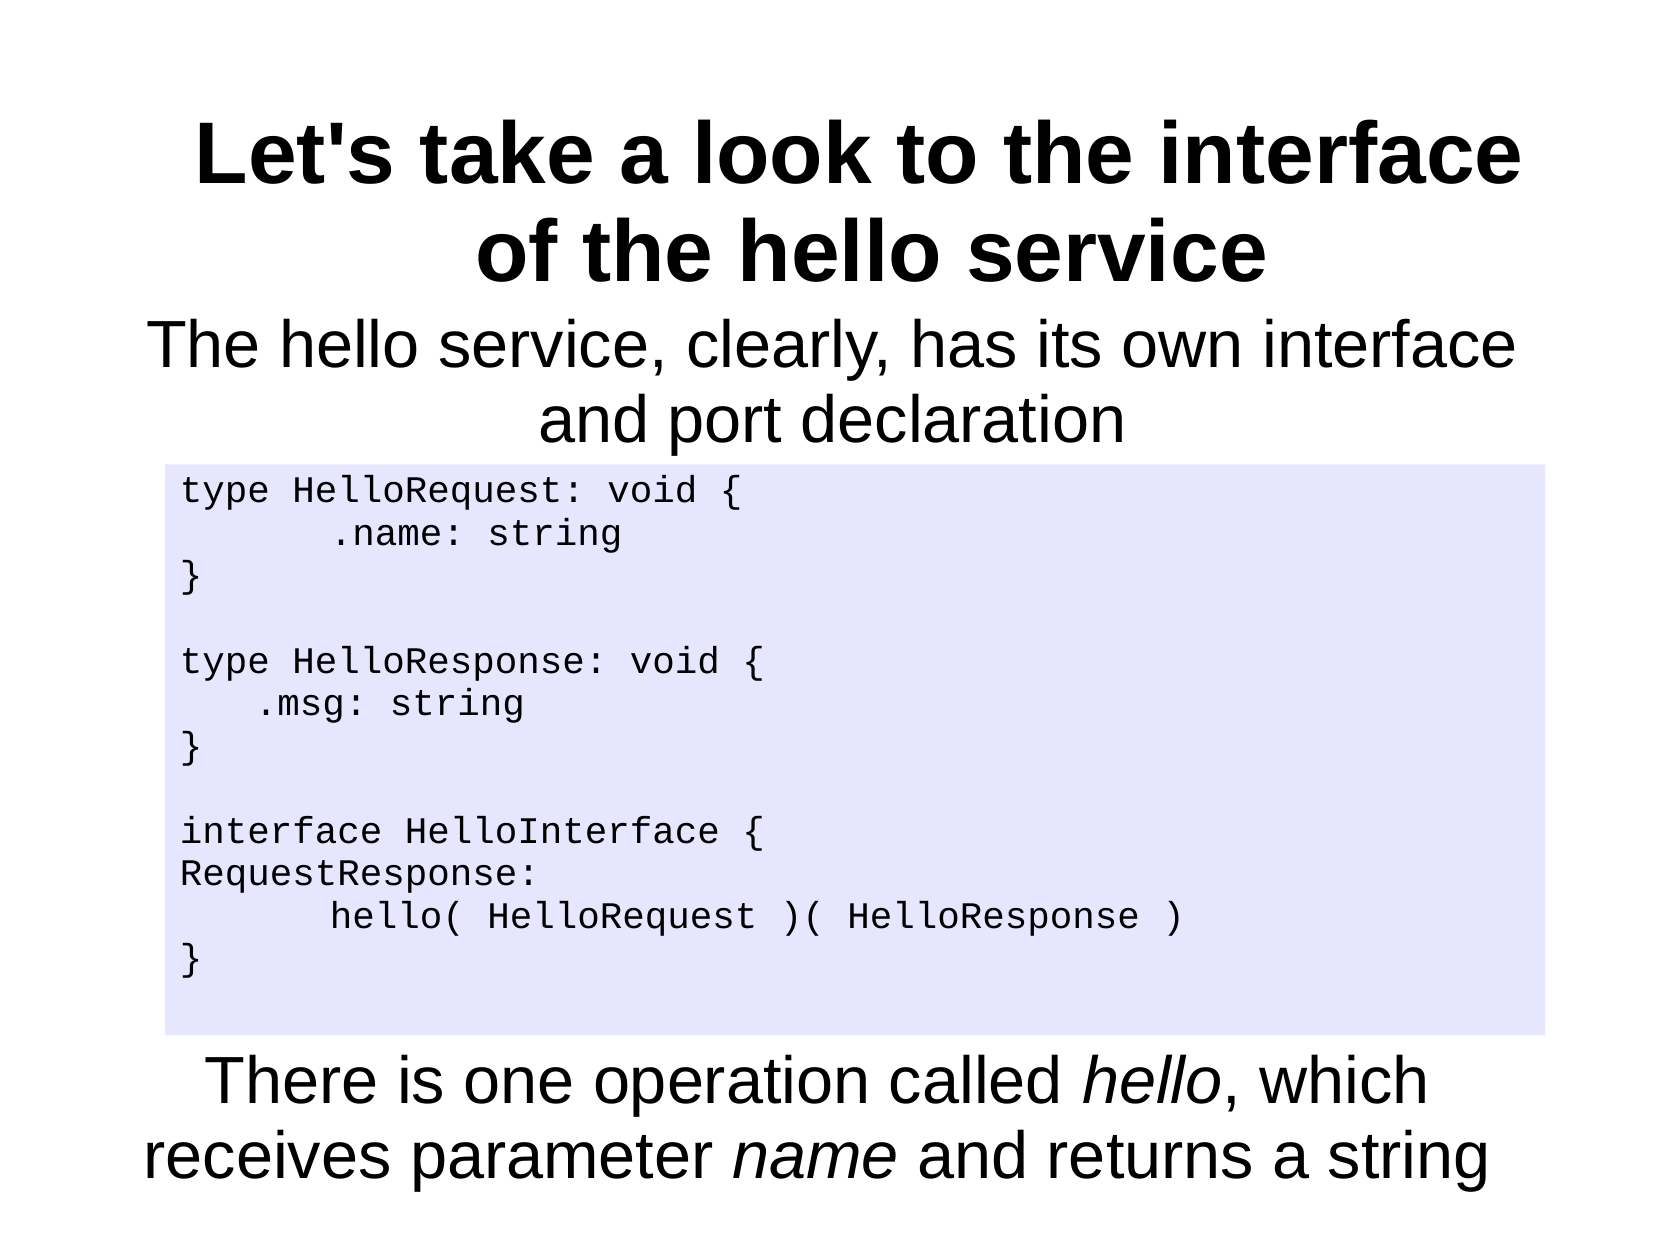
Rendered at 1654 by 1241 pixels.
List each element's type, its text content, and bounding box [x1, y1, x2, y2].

text_box Let's take a look to the interface of the hello service [180, 97, 1540, 300]
text_box type HelloRequest: void { .name: string } type HelloResponse: void { .msg: string } interface HelloInterface { RequestResponse: hello( HelloRequest )( HelloResponse ) } [165, 464, 1546, 1035]
text_box There is one operation called hello, which receives parameter name and returns a string [60, 1035, 1576, 1201]
text_box The hello service, clearly, has its own interface and port declaration [75, 300, 1591, 465]
